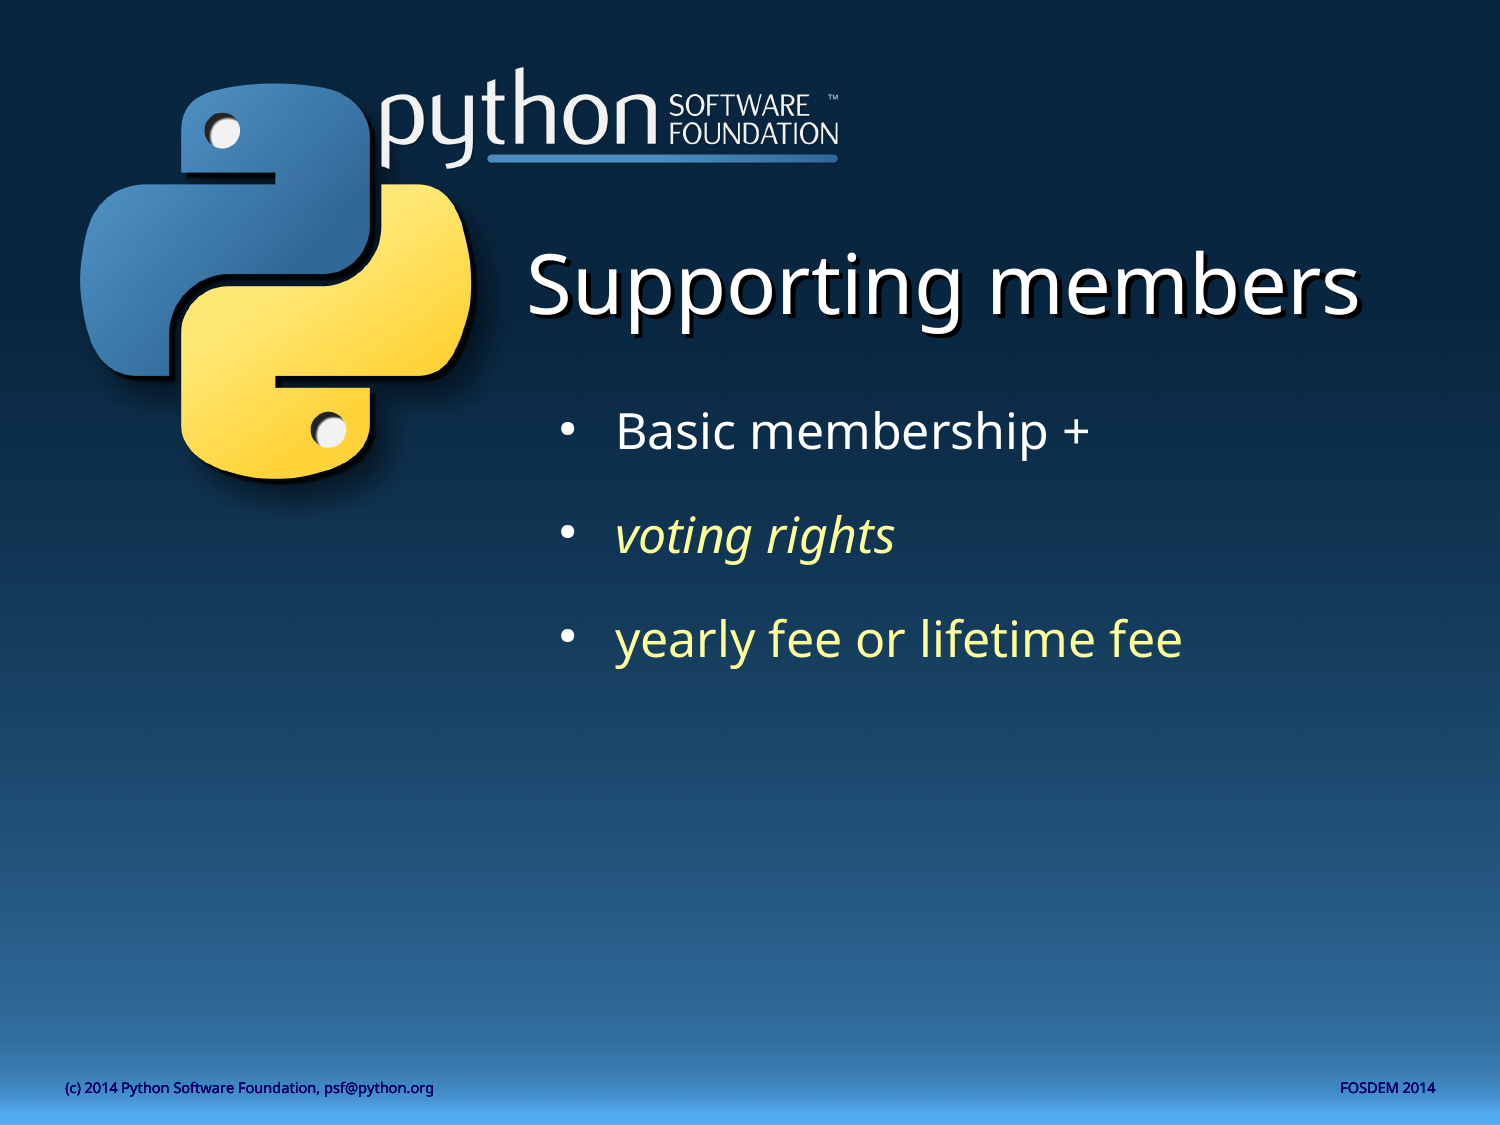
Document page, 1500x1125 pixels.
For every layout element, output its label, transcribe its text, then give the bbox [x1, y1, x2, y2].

picture [0, 0, 1500, 1125]
list Basic membership + voting rights yearly fee or lifetime fee [544, 392, 1388, 1006]
title Supporting members [512, 185, 1388, 377]
text_box (c) 2014 Python Software Foundation, psf@python.org FOSDEM 2014 [65, 1078, 1436, 1099]
